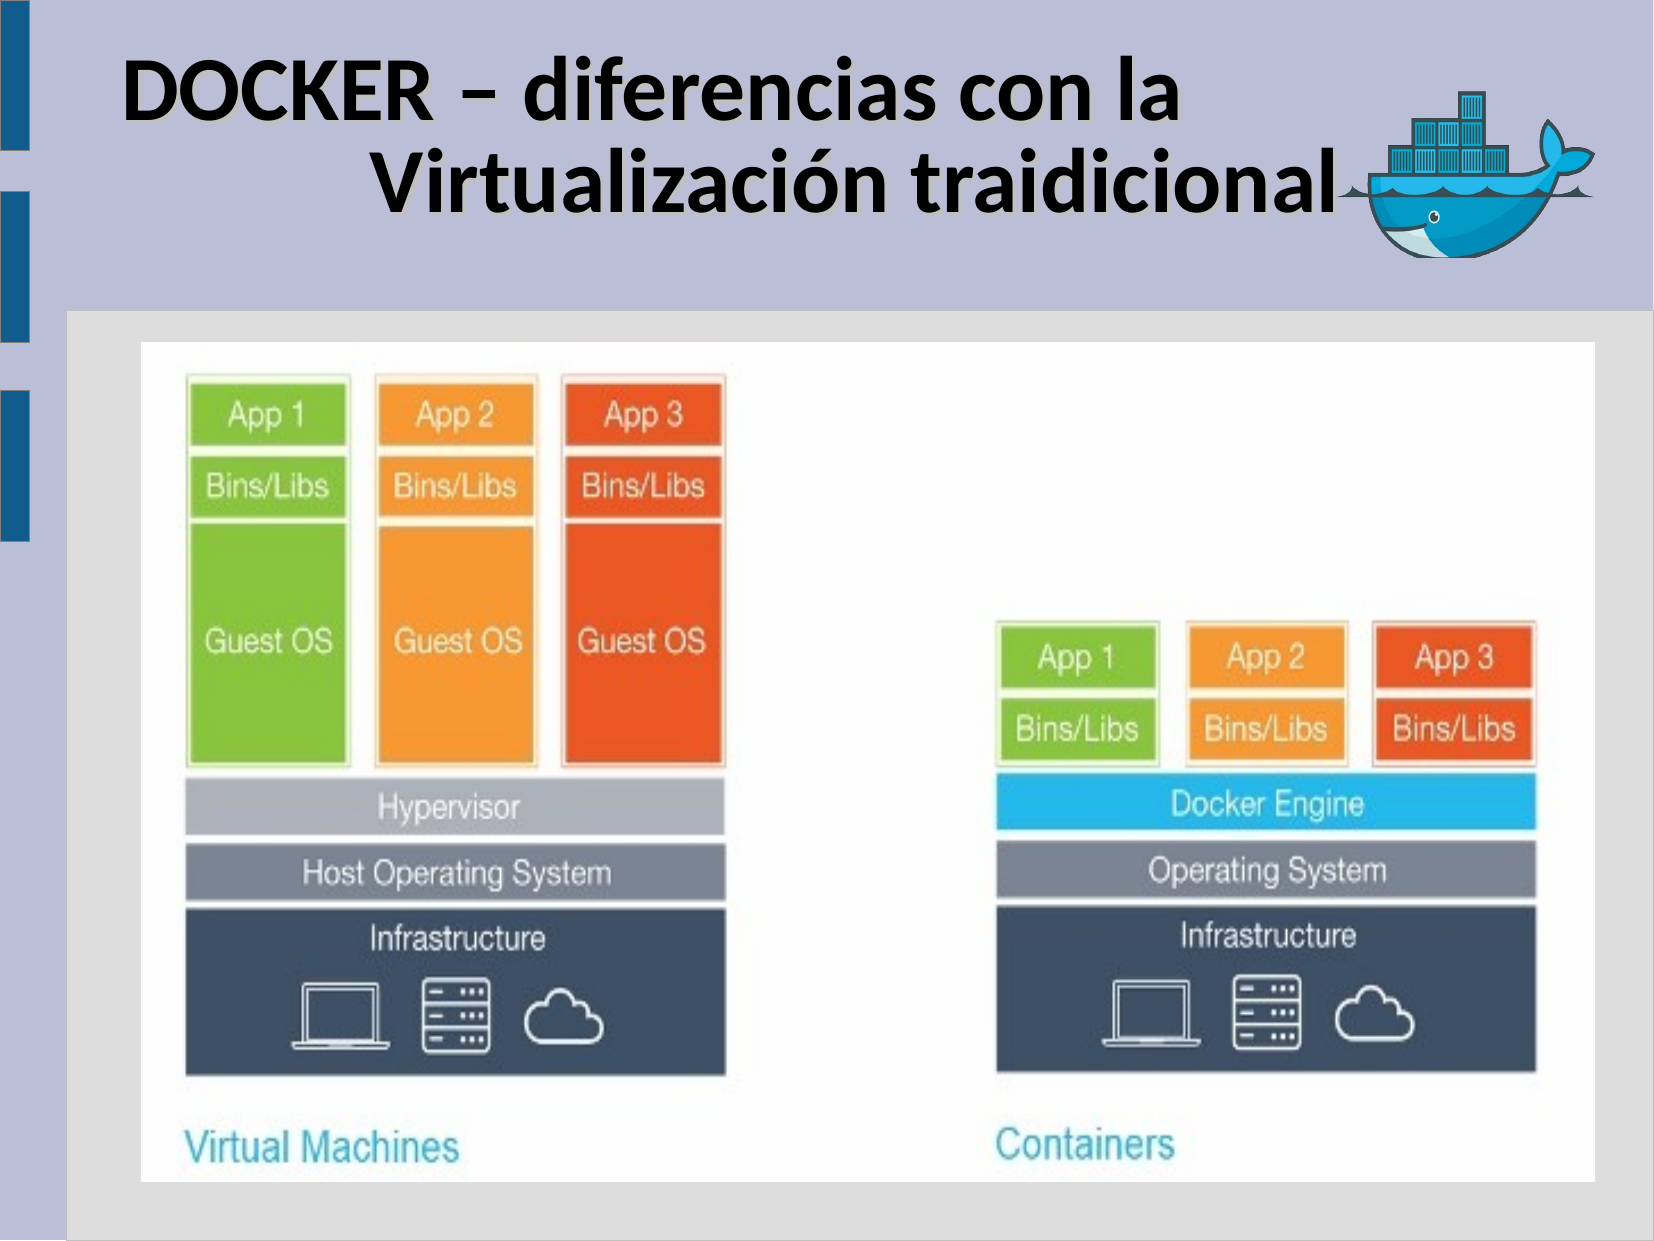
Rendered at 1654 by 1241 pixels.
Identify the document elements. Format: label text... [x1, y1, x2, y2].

picture [141, 342, 1595, 1182]
text_box DOCKER – diferencias con la Virtualización traidicional [106, 44, 1654, 284]
picture [1287, 35, 1642, 258]
